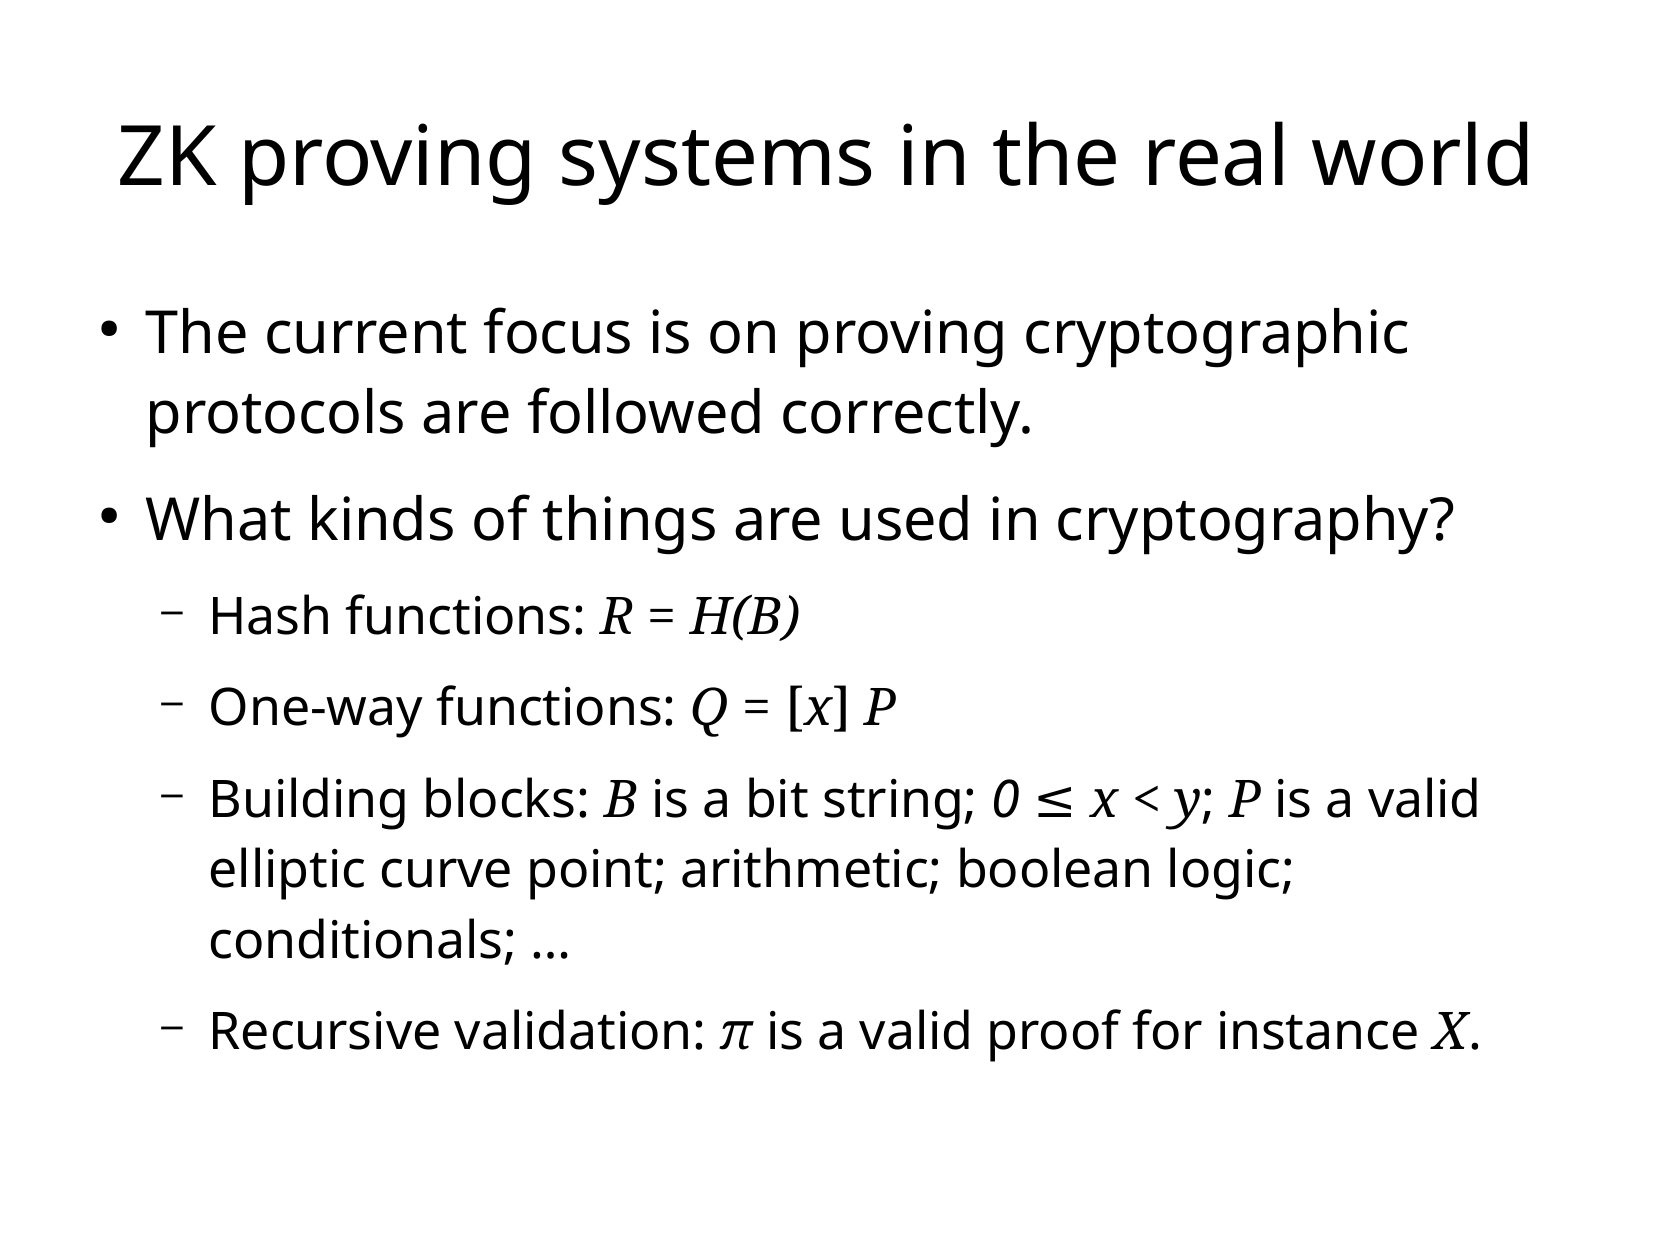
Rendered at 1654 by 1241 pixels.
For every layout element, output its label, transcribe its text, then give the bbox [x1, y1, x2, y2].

list The current focus is on proving cryptographic protocols are followed correctly. What kinds of things are used in cryptography? Hash functions: R = H(B) One-way functions: Q = [x] P Building blocks: B is a bit string; 0 ≤ x < y; P is a valid elliptic curve point; arithmetic; boolean logic; conditionals; … Recursive validation: π is a valid proof for instance X. [82, 290, 1571, 1075]
title ZK proving systems in the real world [82, 49, 1571, 257]
